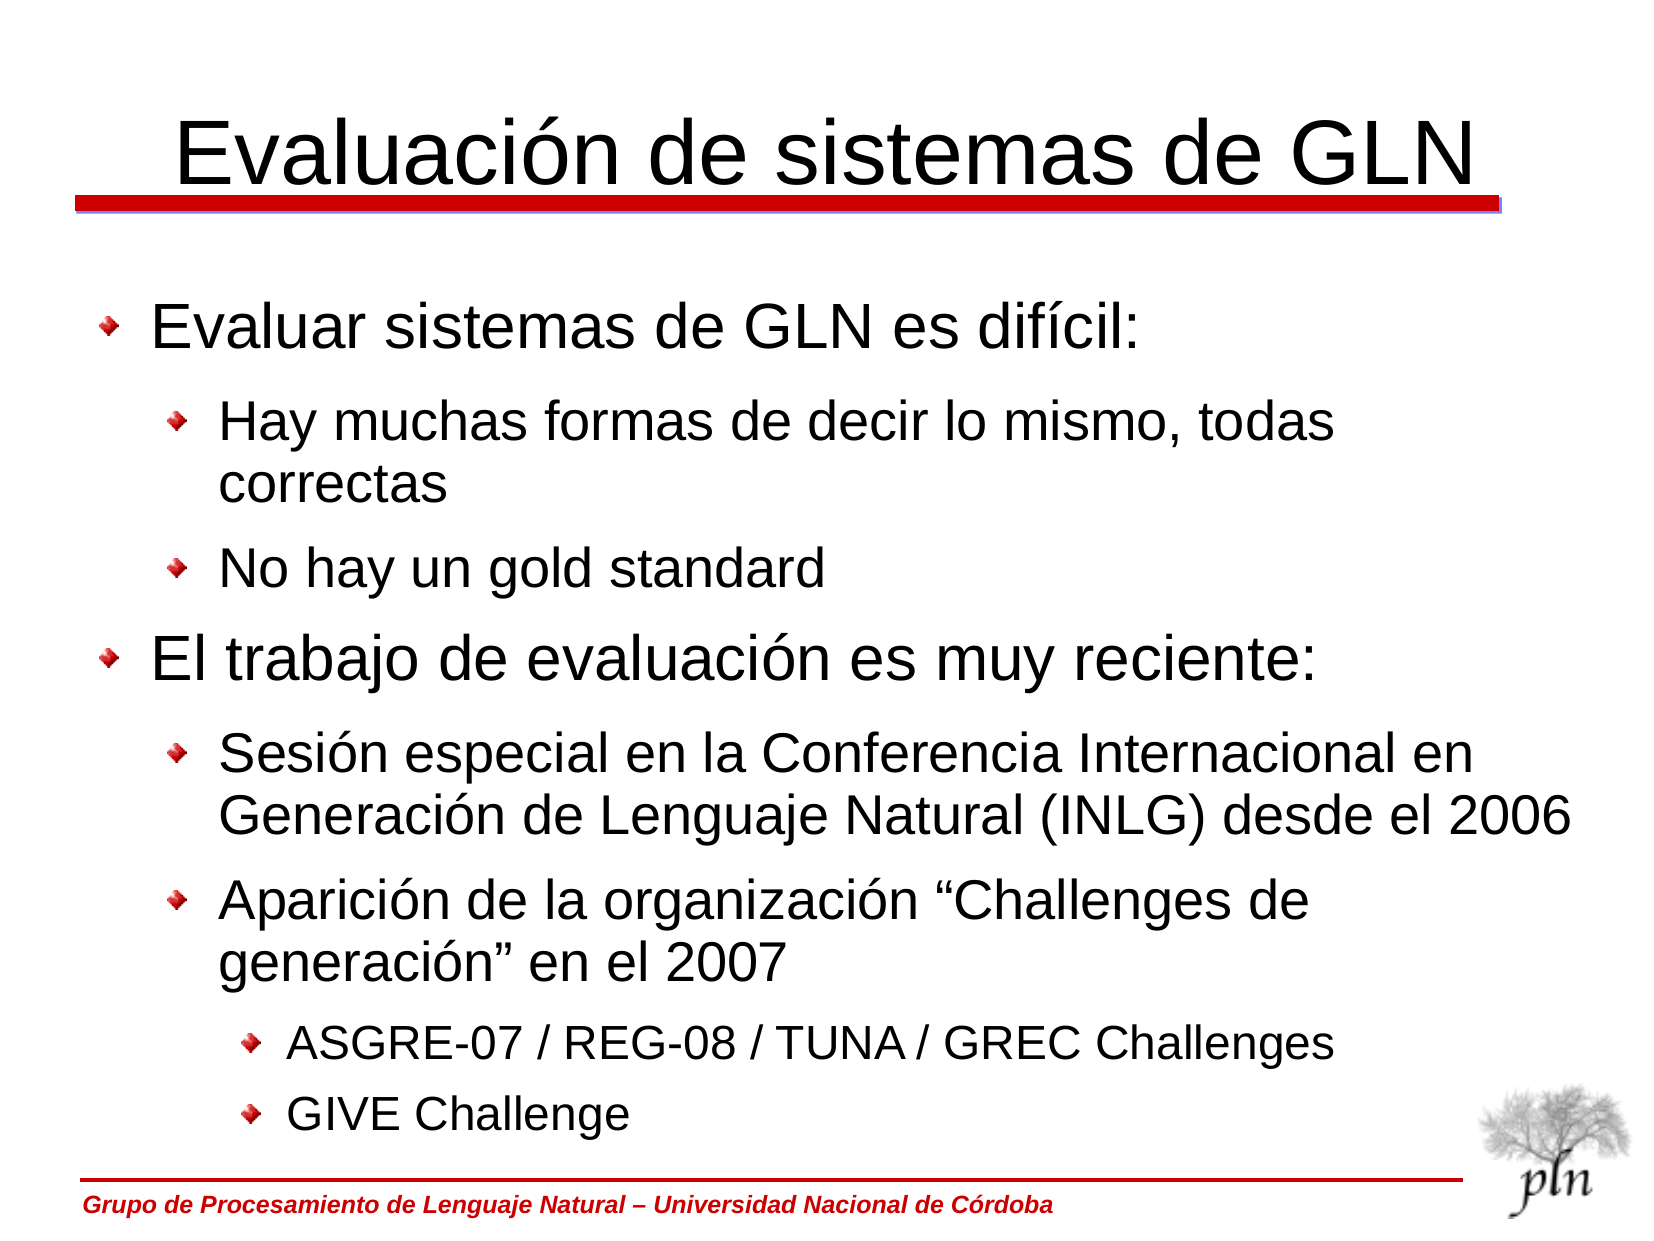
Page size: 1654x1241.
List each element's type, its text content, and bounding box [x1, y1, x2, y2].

list Evaluar sistemas de GLN es difícil: Hay muchas formas de decir lo mismo, todas correctas No hay un gold standard El trabajo de evaluación es muy reciente: Sesión especial en la Conferencia Internacional en Generación de Lenguaje Natural (INLG) desde el 2006 Aparición de la organización “Challenges de generación” en el 2007 ASGRE-07 / REG-08 / TUNA / GREC Challenges GIVE Challenge [82, 290, 1576, 1201]
title Evaluación de sistemas de GLN [82, 56, 1571, 250]
picture [1477, 1083, 1635, 1219]
